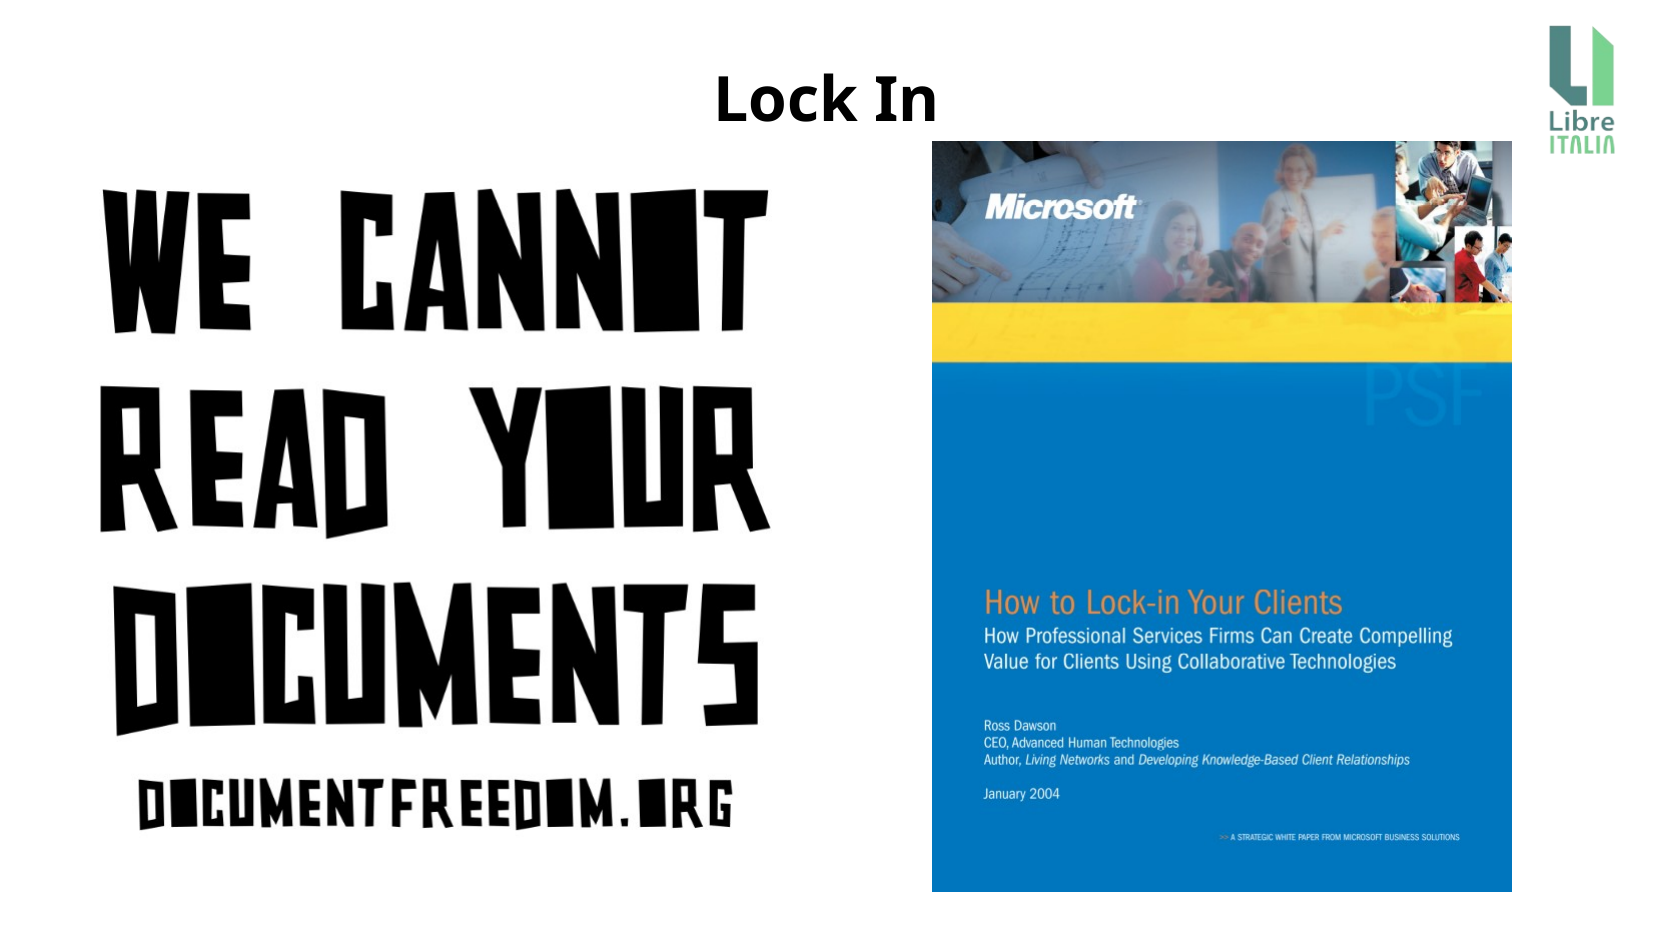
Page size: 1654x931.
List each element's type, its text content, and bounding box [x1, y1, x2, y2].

picture [1529, 23, 1632, 158]
picture [59, 133, 812, 886]
picture [932, 141, 1512, 892]
title Lock In [129, 44, 1525, 151]
